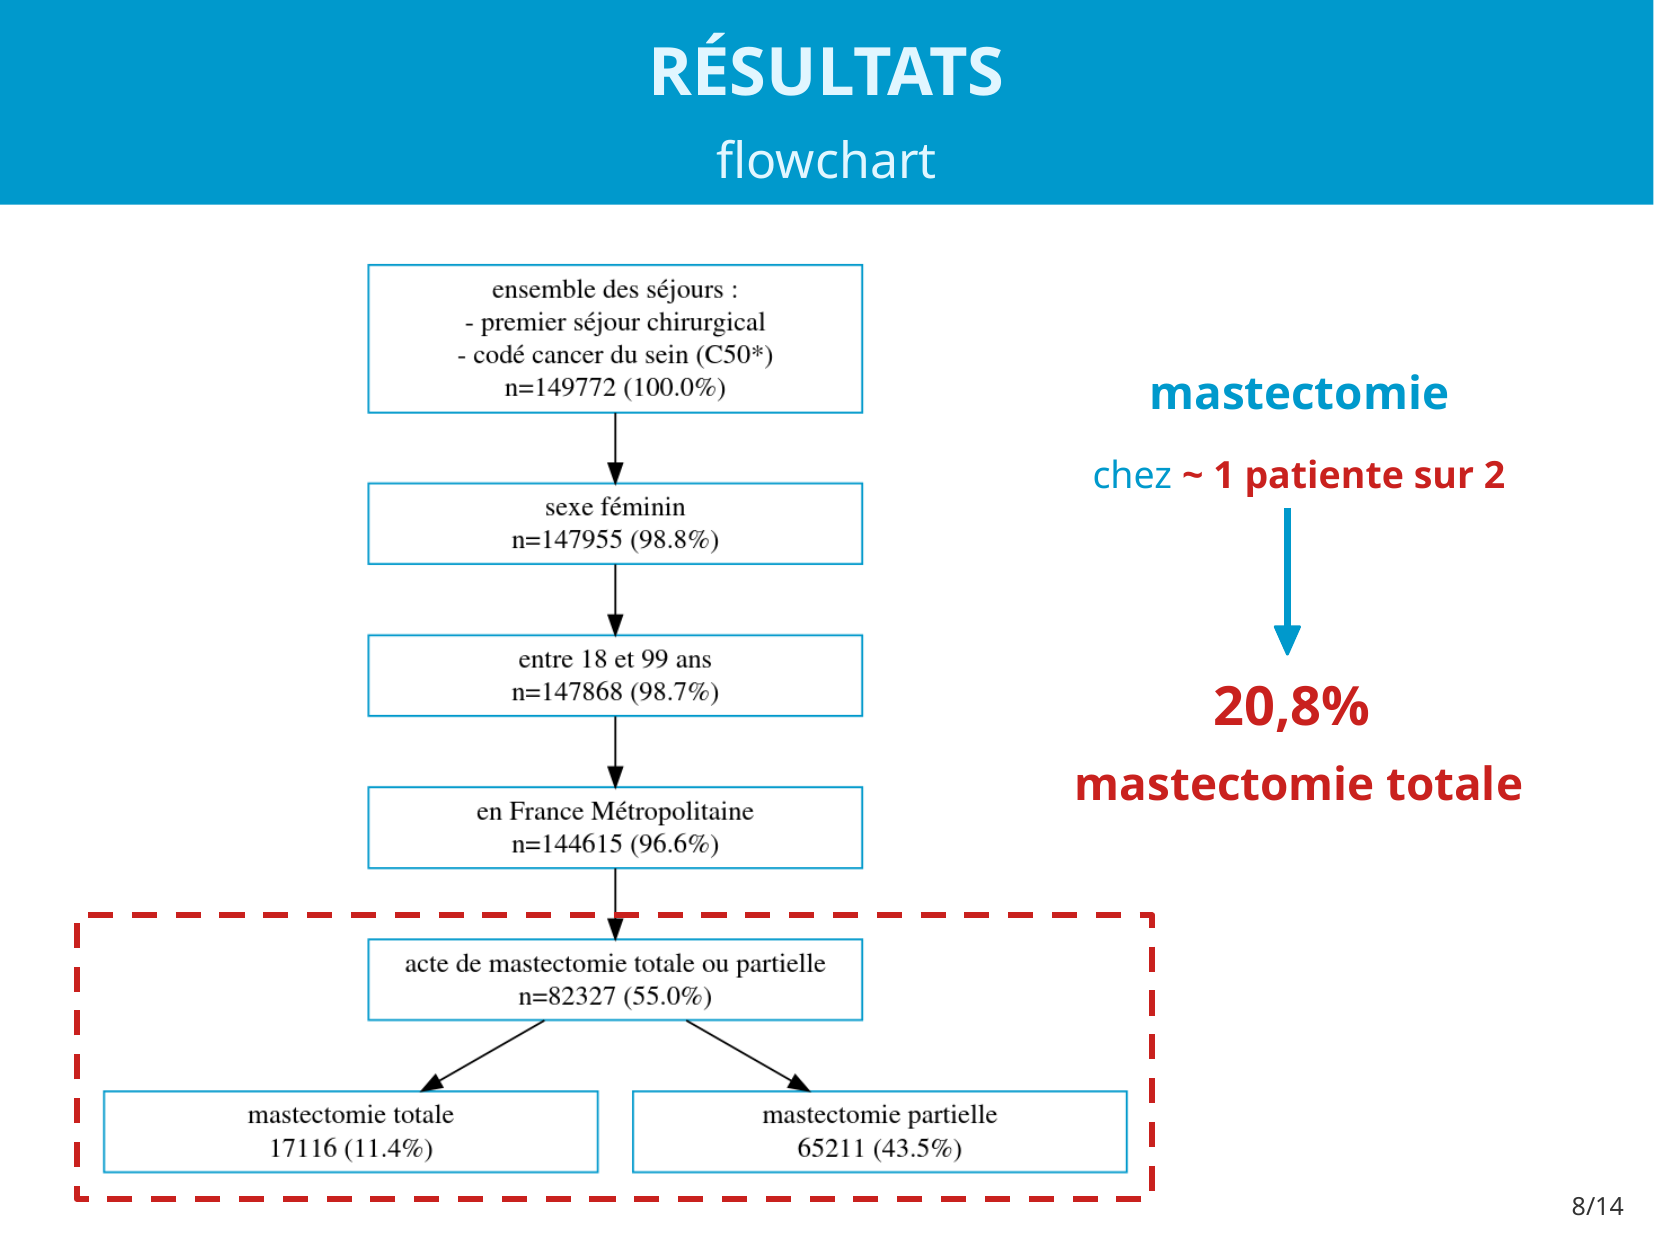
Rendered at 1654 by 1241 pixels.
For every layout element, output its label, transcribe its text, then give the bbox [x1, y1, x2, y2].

text_box mastectomie chez ~ 1 patiente sur 2 [1051, 318, 1548, 532]
text_box 20,8% mastectomie totale [1051, 649, 1548, 821]
title RÉSULTATS flowchart [0, 0, 1654, 205]
picture [65, 246, 1153, 1193]
